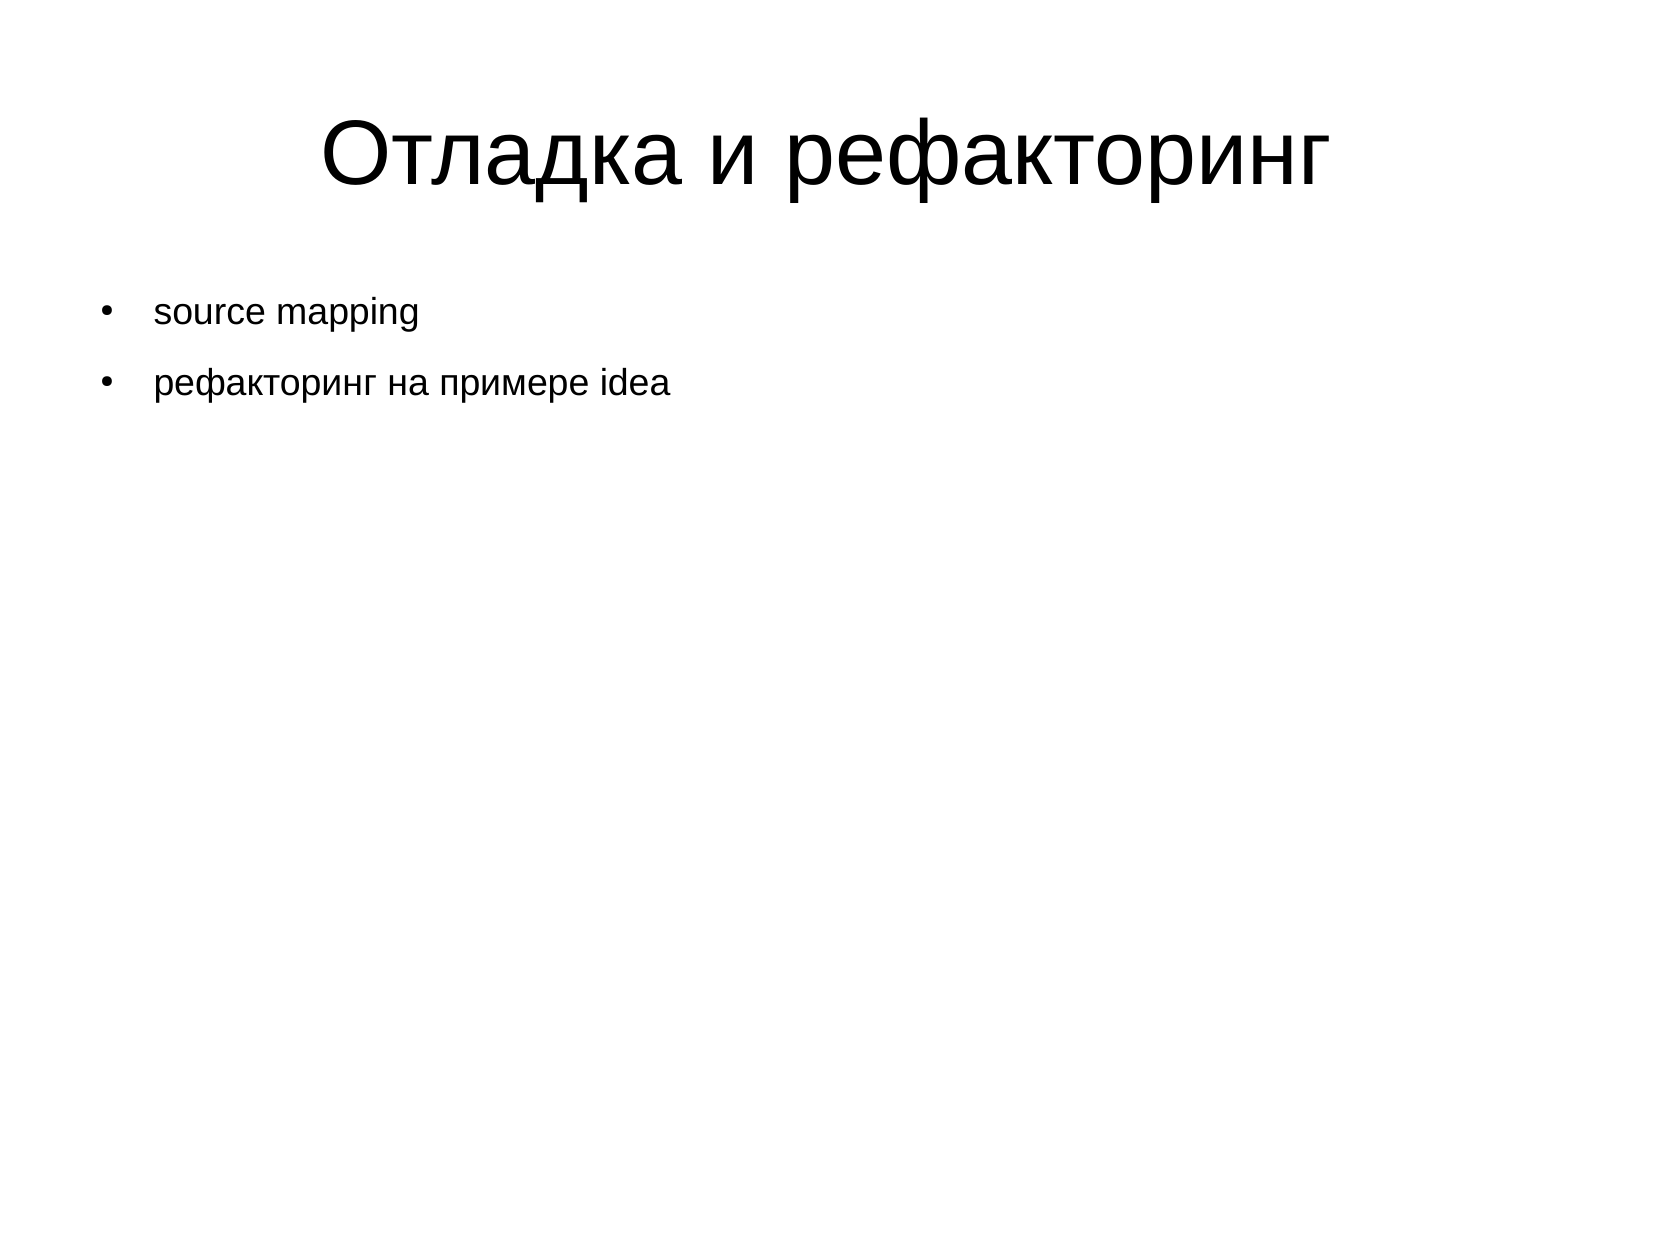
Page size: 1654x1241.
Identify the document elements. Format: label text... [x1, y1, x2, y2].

list source mapping рефакторинг на примере idea [82, 290, 1571, 1010]
title Отладка и рефакторинг [82, 49, 1571, 257]
